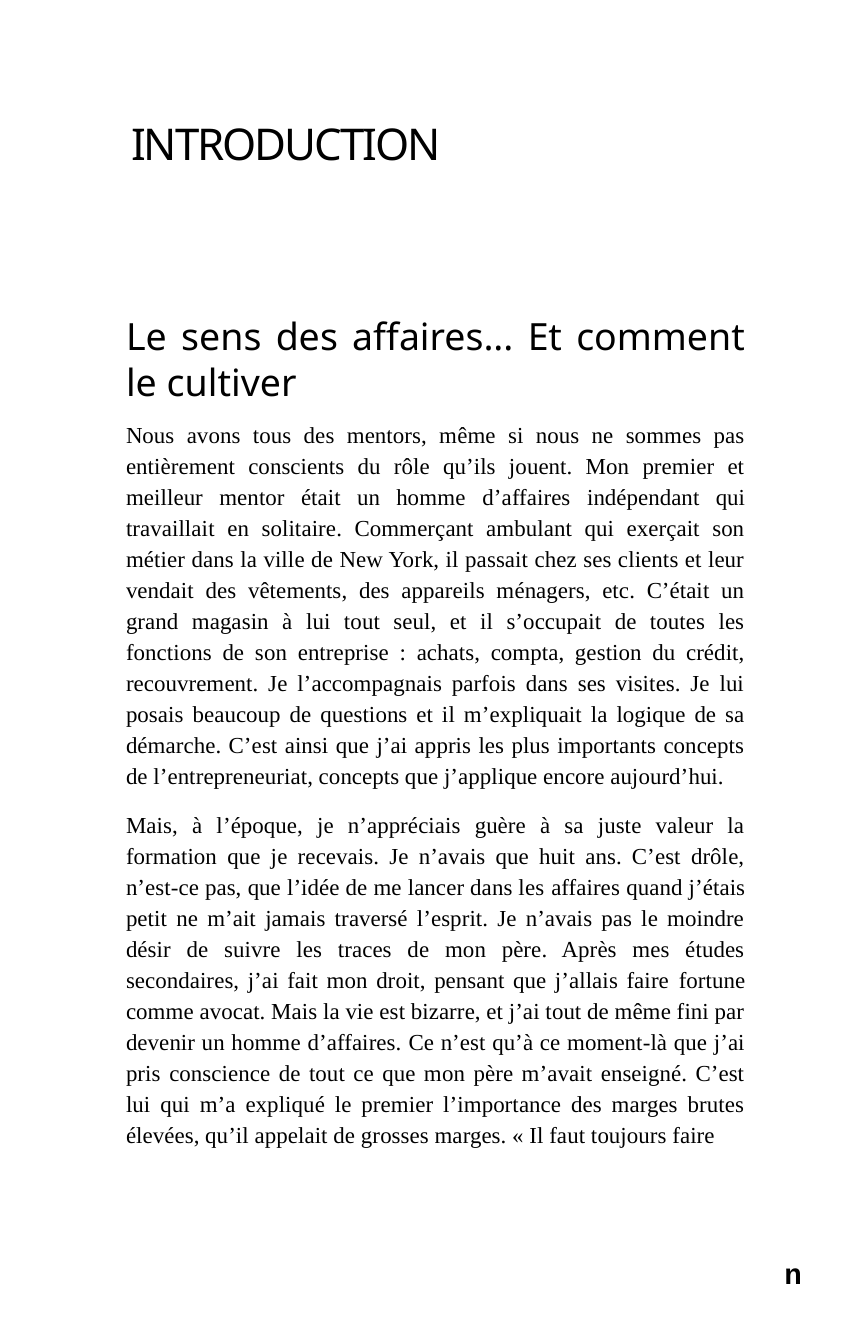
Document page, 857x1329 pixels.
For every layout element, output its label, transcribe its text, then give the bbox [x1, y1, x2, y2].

text_box n [784, 1255, 809, 1276]
text_box Le sens des affaires... Et comment le cultiver Nous avons tous des mentors, même si nous ne sommes pas entièrement conscients du rôle qu’ils jouent. Mon premier et meilleur mentor était un homme d’affaires indépendant qui travaillait en solitaire. Commerçant ambulant qui exerçait son métier dans la ville de New York, il passait chez ses clients et leur vendait des vêtements, des appareils ménagers, etc. C’était un grand magasin à lui tout seul, et il s’occupait de toutes les fonctions de son entreprise : achats, compta, gestion du crédit, recouvrement. Je l’accompagnais parfois dans ses visites. Je lui posais beaucoup de questions et il m’expliquait la logique de sa démarche. C’est ainsi que j’ai appris les plus importants concepts de l’entrepreneuriat, concepts que j’applique encore aujourd’hui. Mais, à l’époque, je n’appréciais guère à sa juste valeur la formation que je recevais. Je n’avais que huit ans. C’est drôle, n’est-ce pas, que l’idée de me lancer dans les affaires quand j’étais petit ne m’ait jamais traversé l’esprit. Je n’avais pas le moindre désir de suivre les traces de mon père. Après mes études secondaires, j’ai fait mon droit, pensant que j’allais faire fortune comme avocat. Mais la vie est bizarre, et j’ai tout de même fini par devenir un homme d’affaires. Ce n’est qu’à ce moment-là que j’ai pris conscience de tout ce que mon père m’avait enseigné. C’est lui qui m’a expliqué le premier l’importance des marges brutes élevées, qu’il appelait de grosses marges. « Il faut toujours faire [126, 312, 746, 1220]
text_box INTRODUCTION [132, 117, 509, 167]
